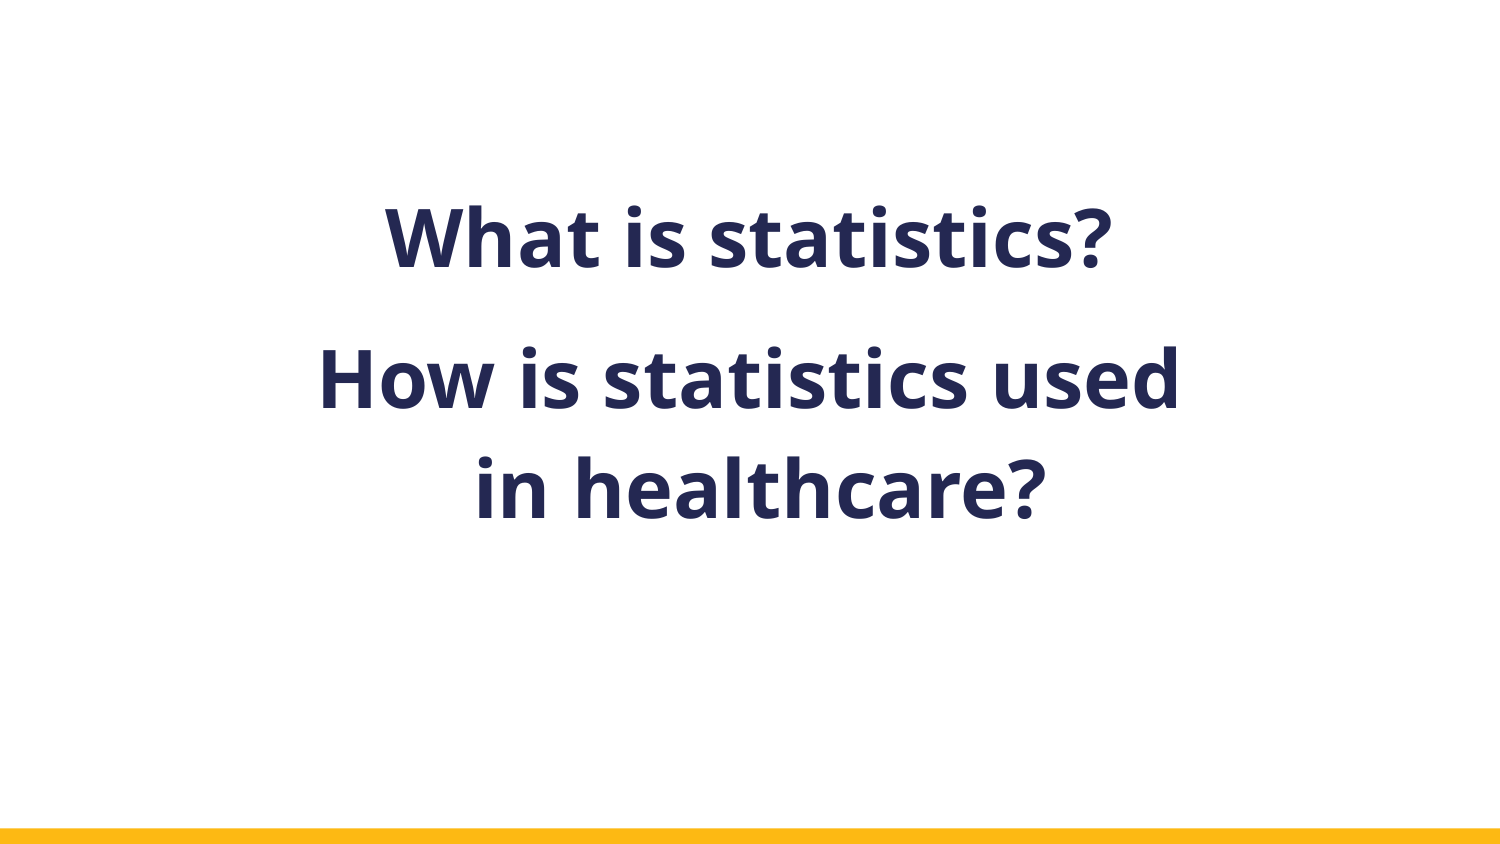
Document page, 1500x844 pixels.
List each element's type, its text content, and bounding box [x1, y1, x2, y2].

text_box What is statistics? How is statistics used in healthcare? [0, 171, 1500, 550]
